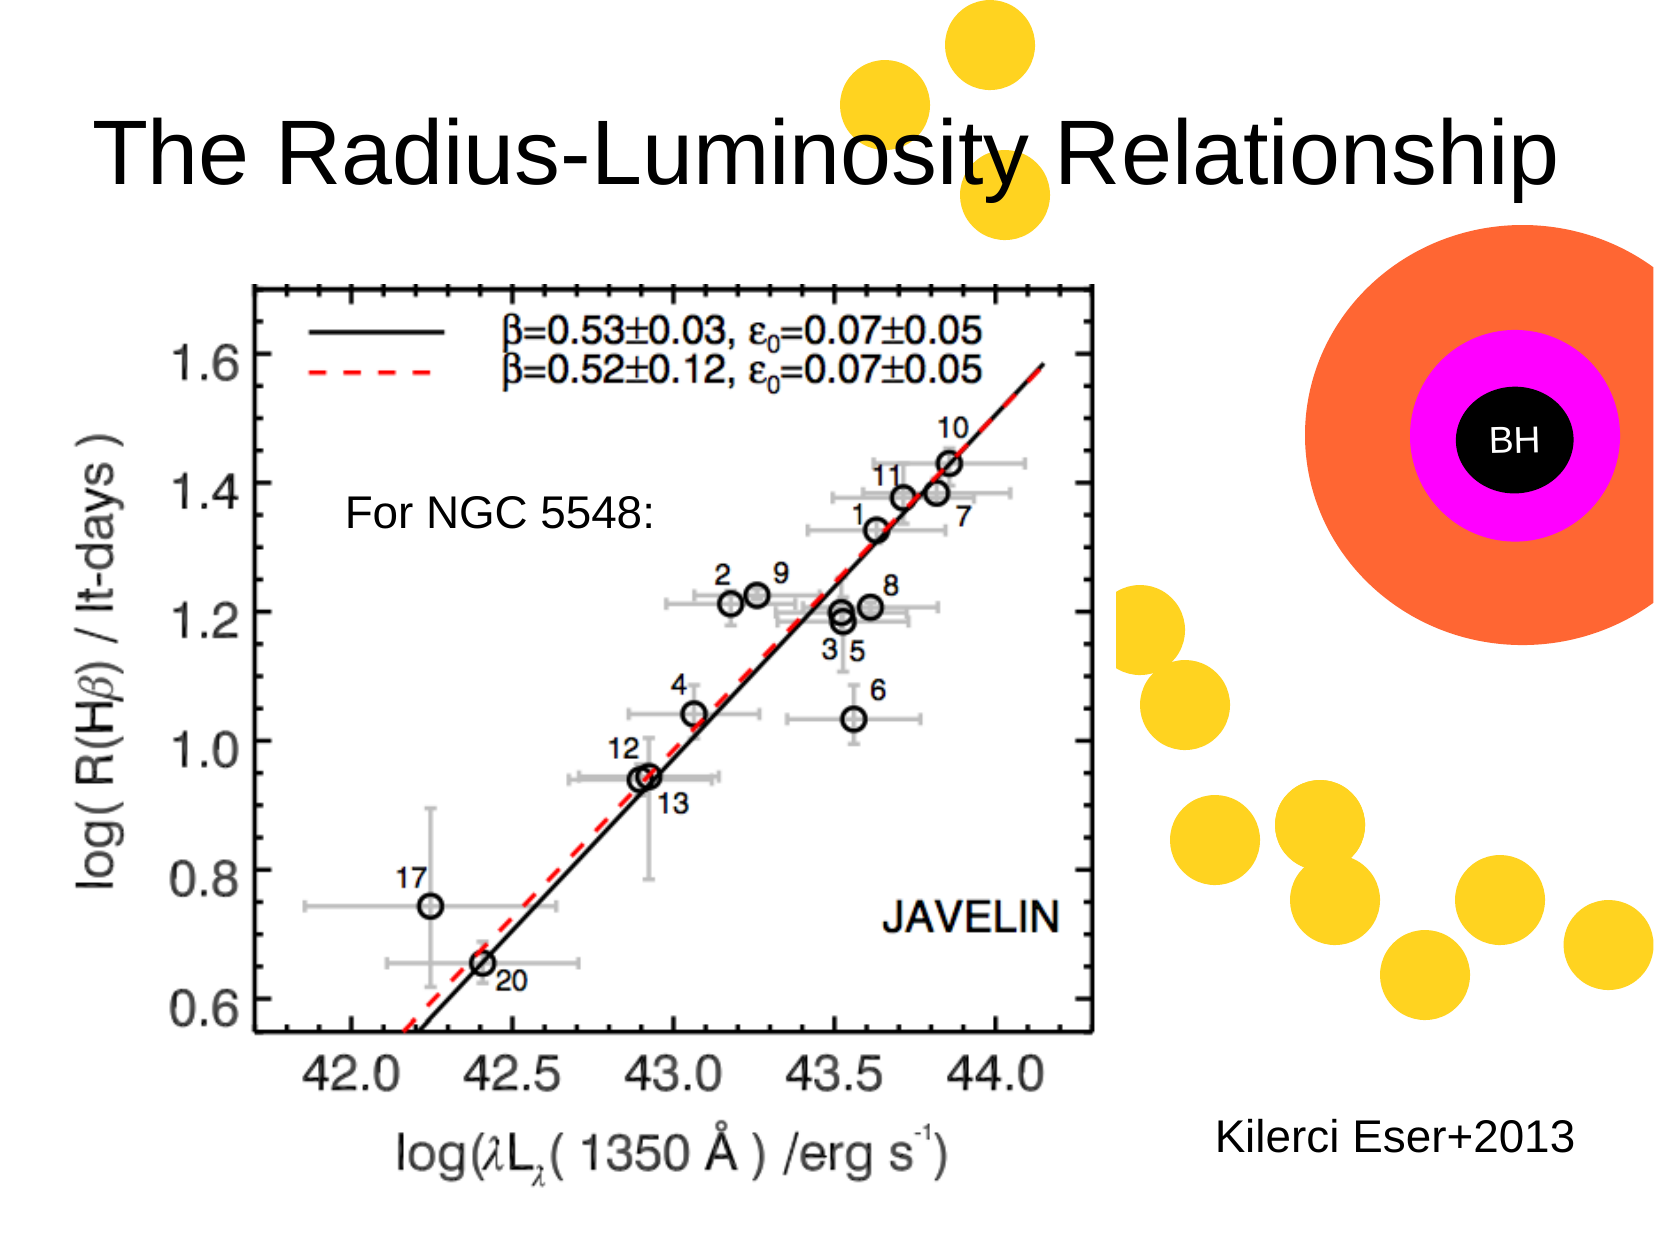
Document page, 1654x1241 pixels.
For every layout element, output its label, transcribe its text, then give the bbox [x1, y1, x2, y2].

text_box [945, 0, 1036, 91]
text_box [1275, 780, 1381, 946]
text_box [1305, 230, 1654, 646]
text_box [1455, 855, 1546, 946]
text_box [1116, 585, 1231, 751]
text_box [1380, 930, 1471, 1021]
text_box [1563, 900, 1654, 991]
picture [0, 284, 1116, 1202]
text_box For NGC 5548: [330, 480, 671, 547]
text_box BH [1455, 386, 1574, 494]
text_box Kilerci Eser+2013 [1200, 1103, 1636, 1171]
text_box [1170, 795, 1261, 886]
title The Radius-Luminosity Relationship [82, 49, 1571, 257]
